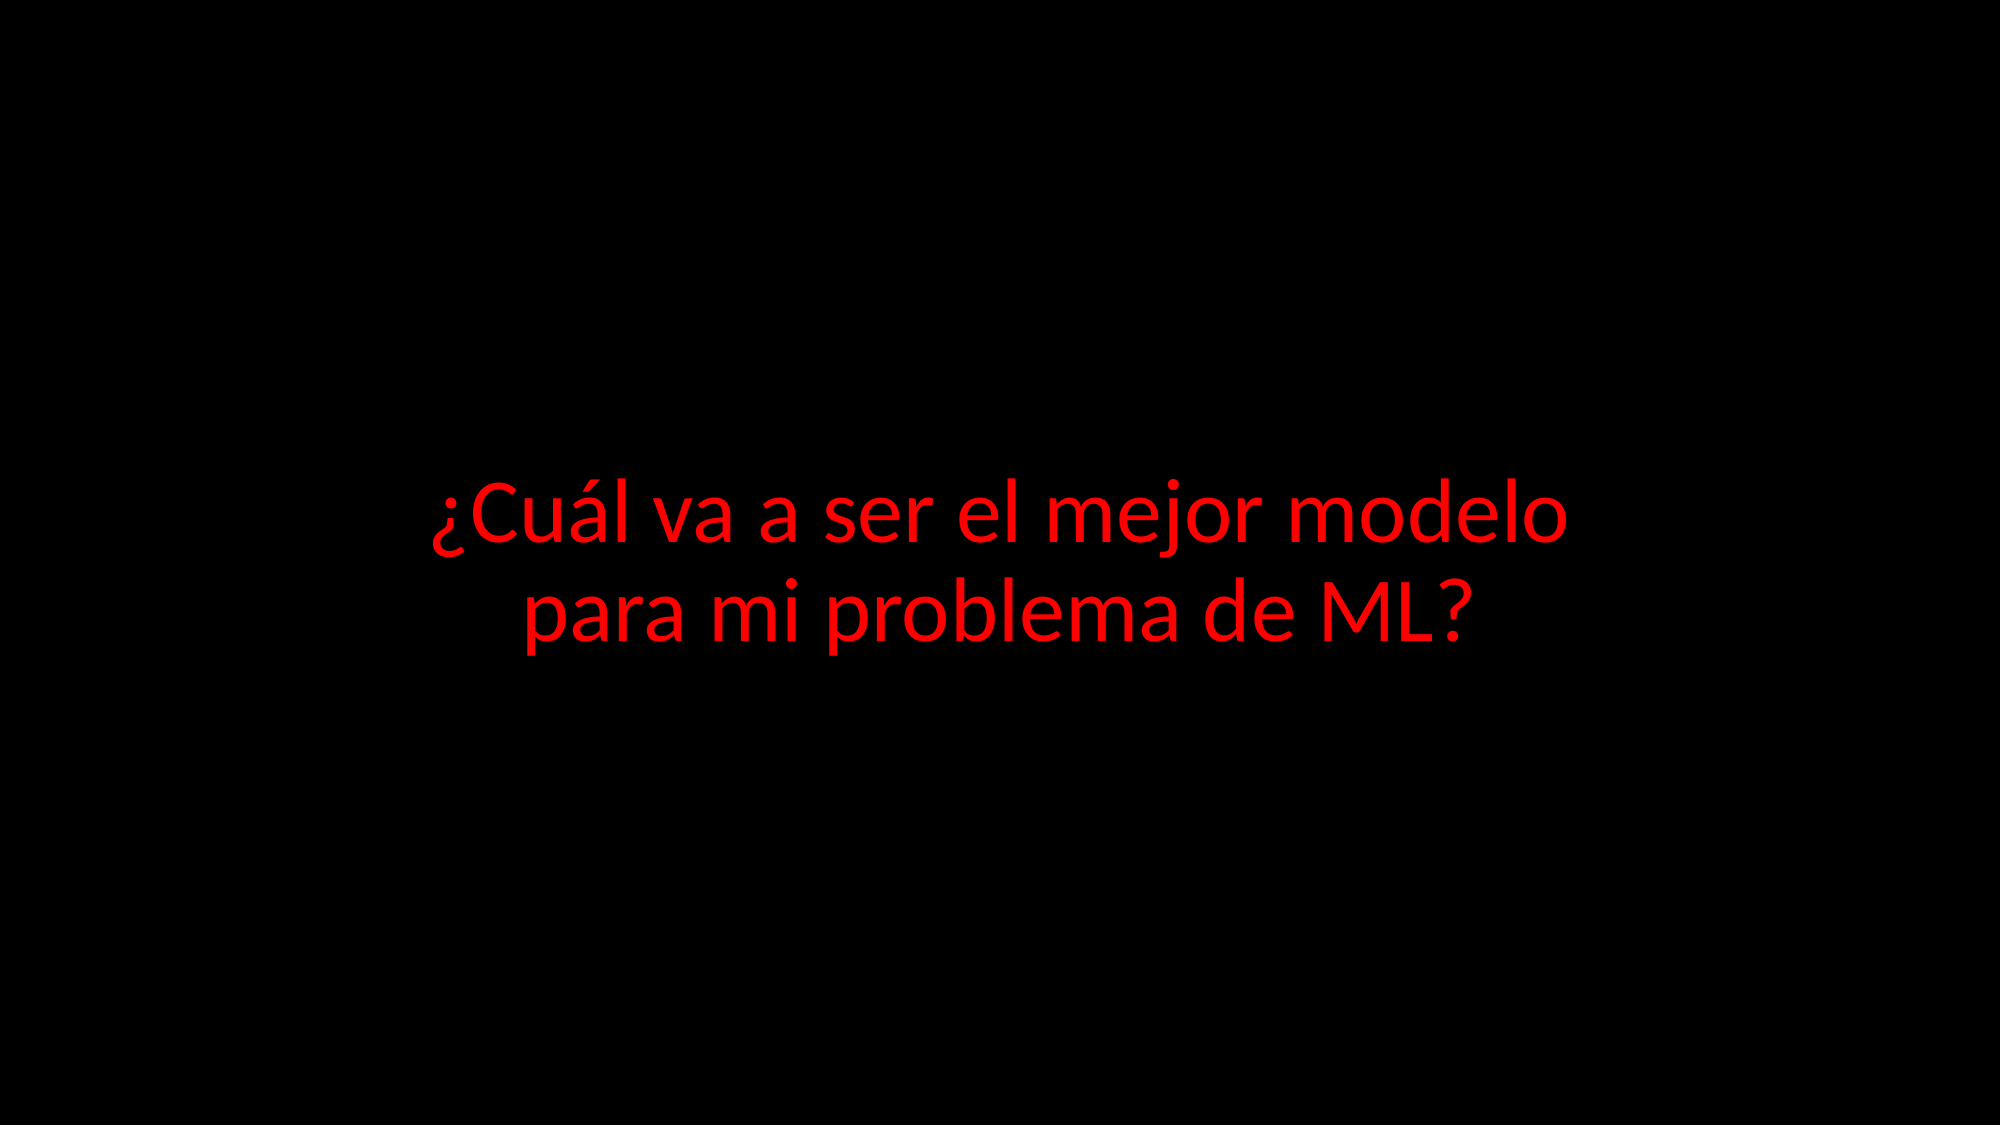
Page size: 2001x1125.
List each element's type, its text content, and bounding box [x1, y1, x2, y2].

title ¿Cuál va a ser el mejor modelo para mi problema de ML? [373, 382, 1627, 743]
